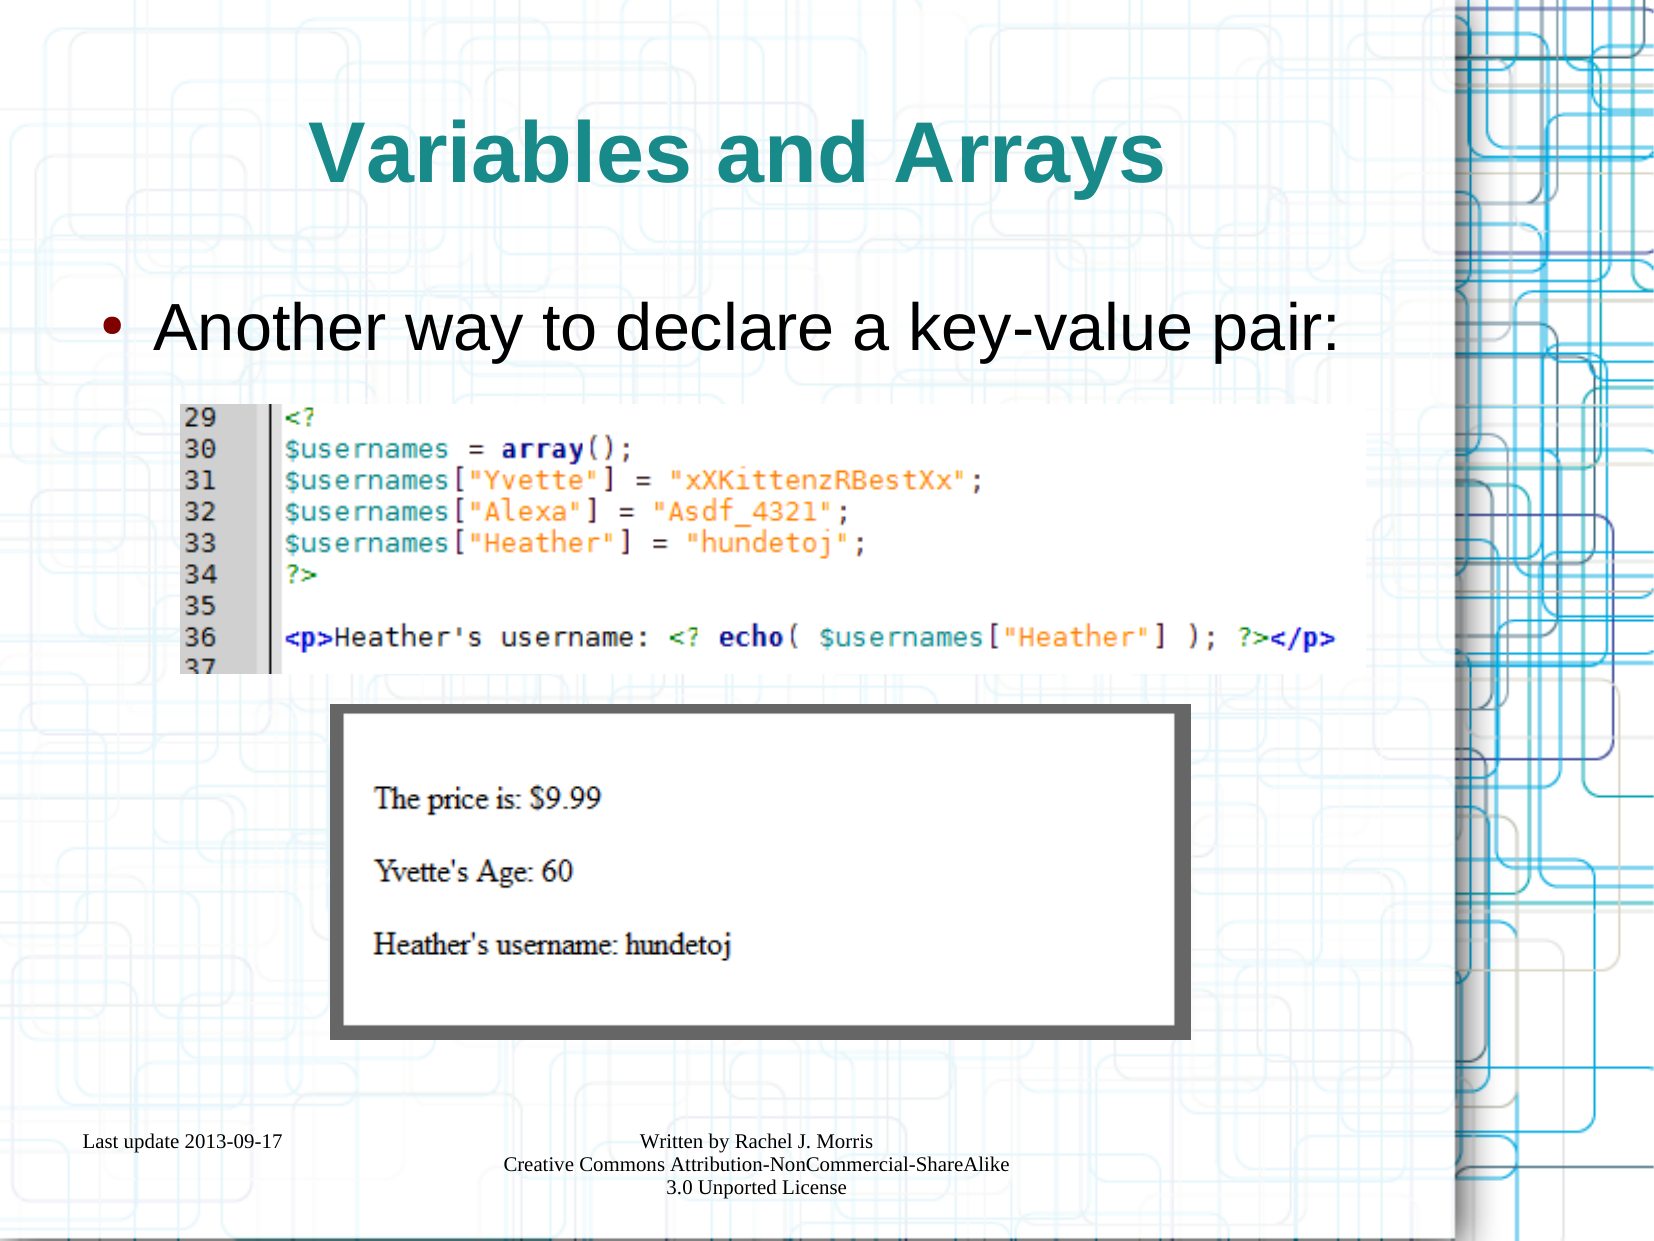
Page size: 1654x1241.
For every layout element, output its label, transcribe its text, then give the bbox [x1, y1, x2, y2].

list Another way to declare a key-value pair: [82, 290, 1418, 1010]
picture [0, 0, 1654, 1241]
title Variables and Arrays [59, 49, 1418, 257]
